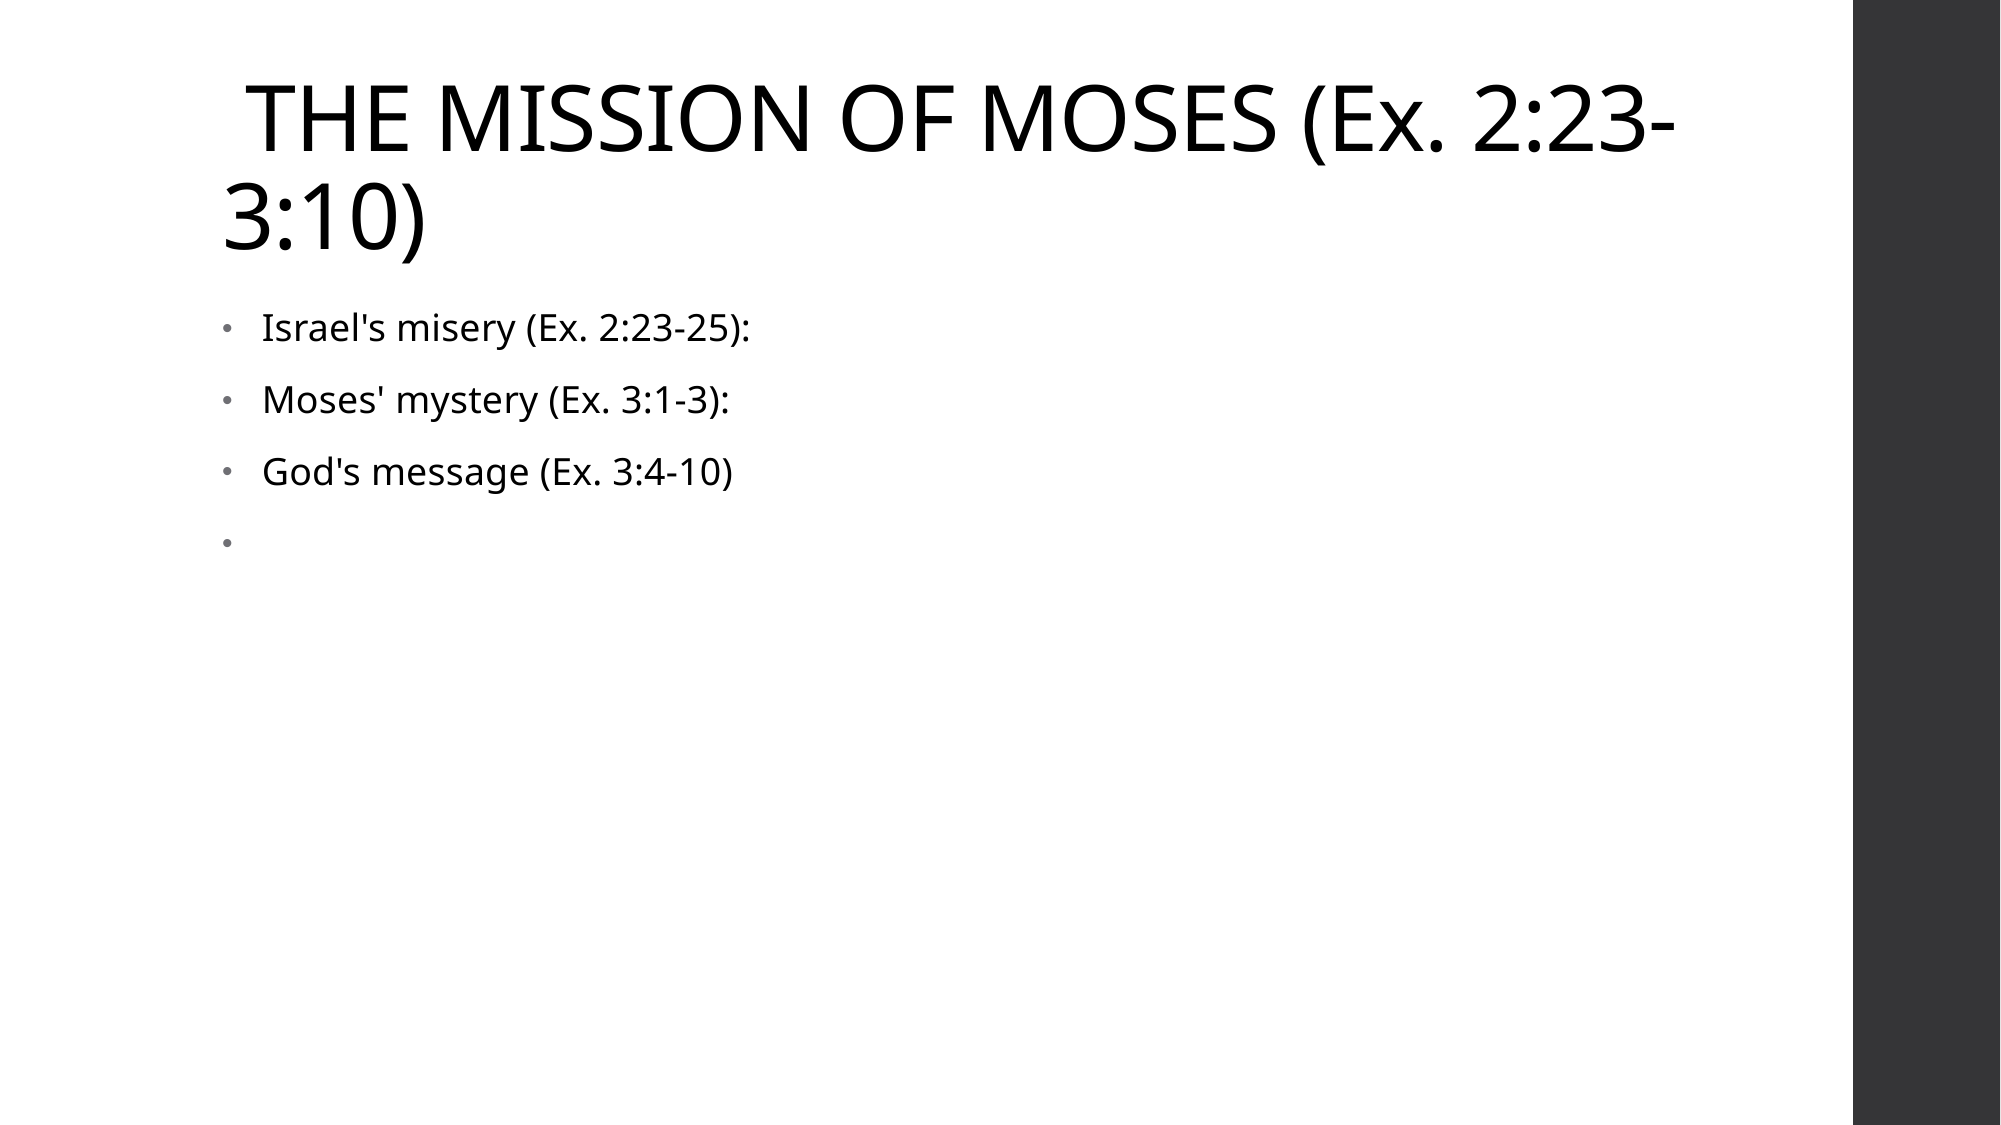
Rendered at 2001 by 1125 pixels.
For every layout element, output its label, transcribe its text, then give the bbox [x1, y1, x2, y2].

list Israel's misery (Ex. 2:23-25): Moses' mystery (Ex. 3:1-3): God's message (Ex. 3:4-10) [206, 299, 1617, 1014]
title THE MISSION OF MOSES (Ex. 2:23-3:10) [206, 60, 1797, 278]
